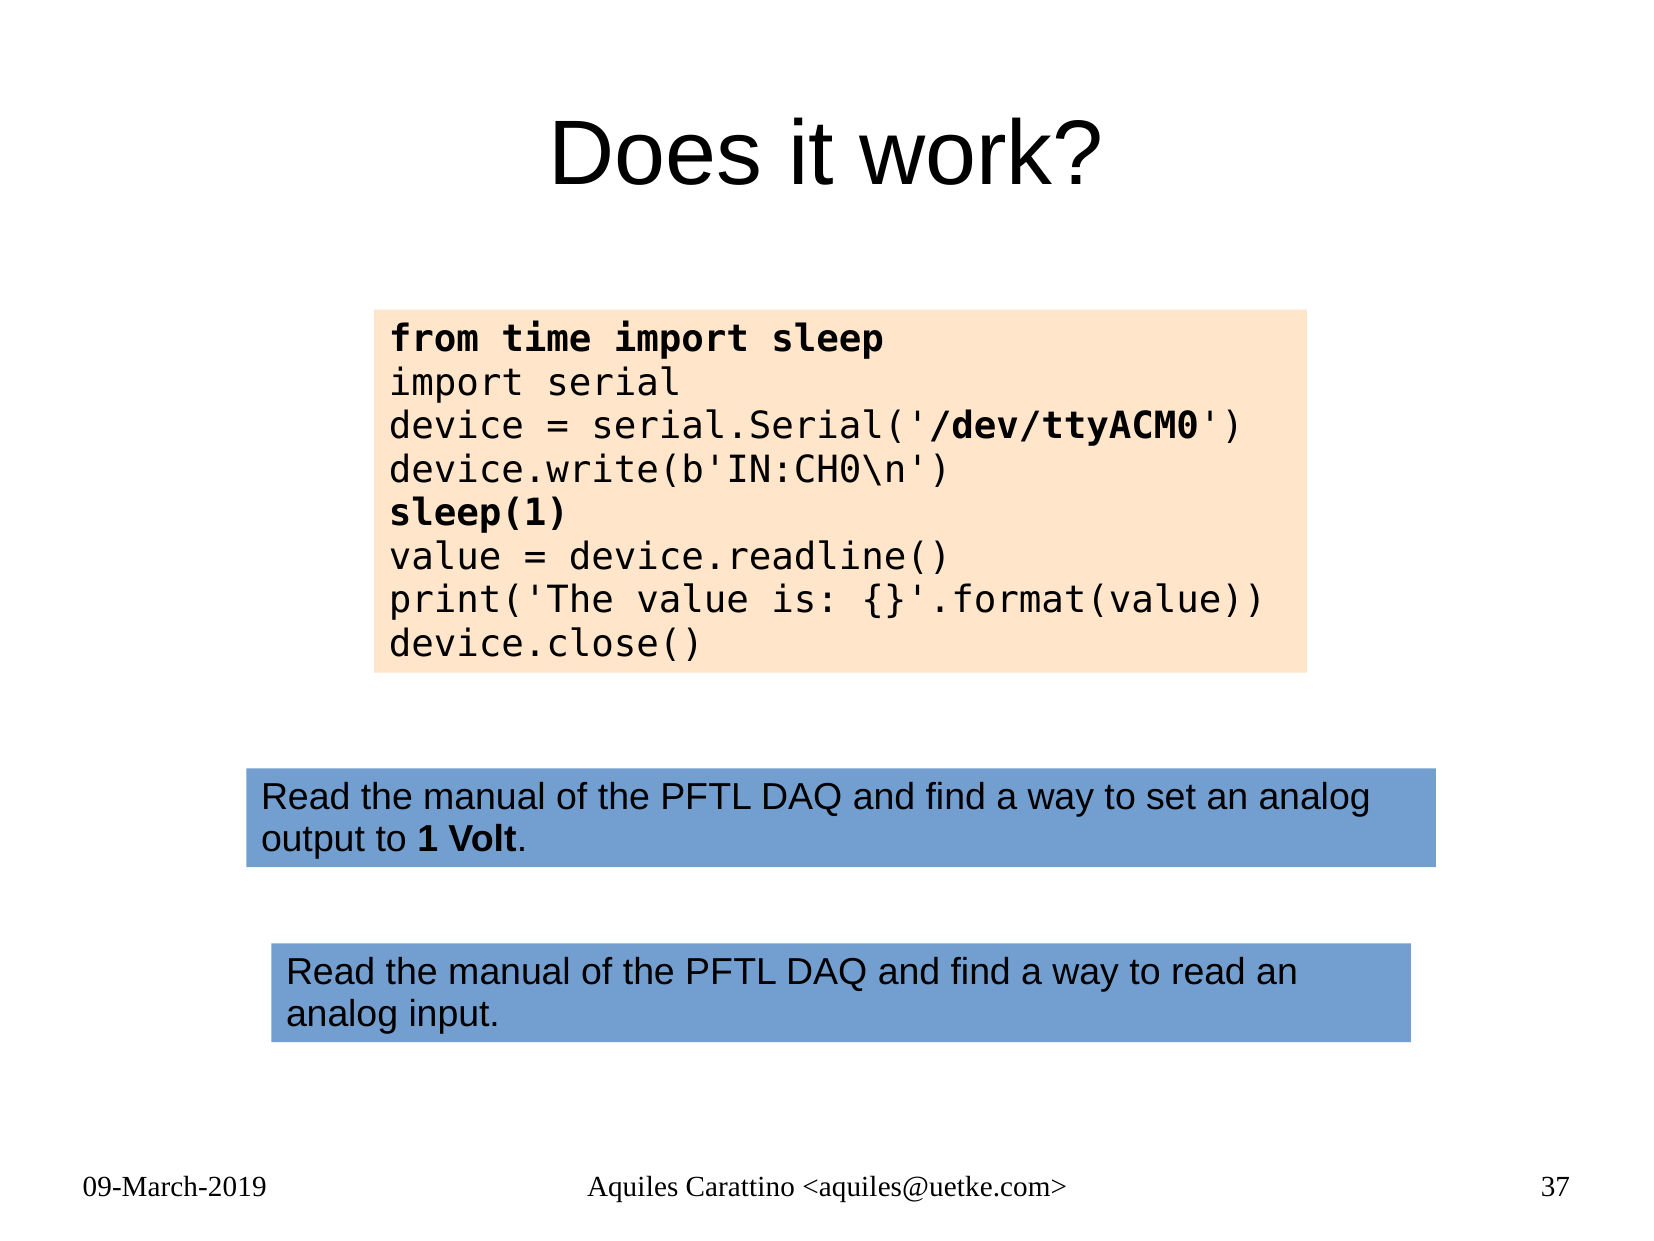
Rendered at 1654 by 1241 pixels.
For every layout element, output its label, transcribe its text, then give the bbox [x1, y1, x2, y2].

text_box Read the manual of the PFTL DAQ and find a way to set an analog output to 1 Volt. [246, 768, 1436, 868]
text_box from time import sleep import serial device = serial.Serial('/dev/ttyACM0') device.write(b'IN:CH0\n') sleep(1) value = device.readline() print('The value is: {}'.format(value)) device.close() [373, 309, 1307, 673]
title Does it work? [82, 49, 1571, 257]
text_box Read the manual of the PFTL DAQ and find a way to read an analog input. [271, 943, 1411, 1043]
